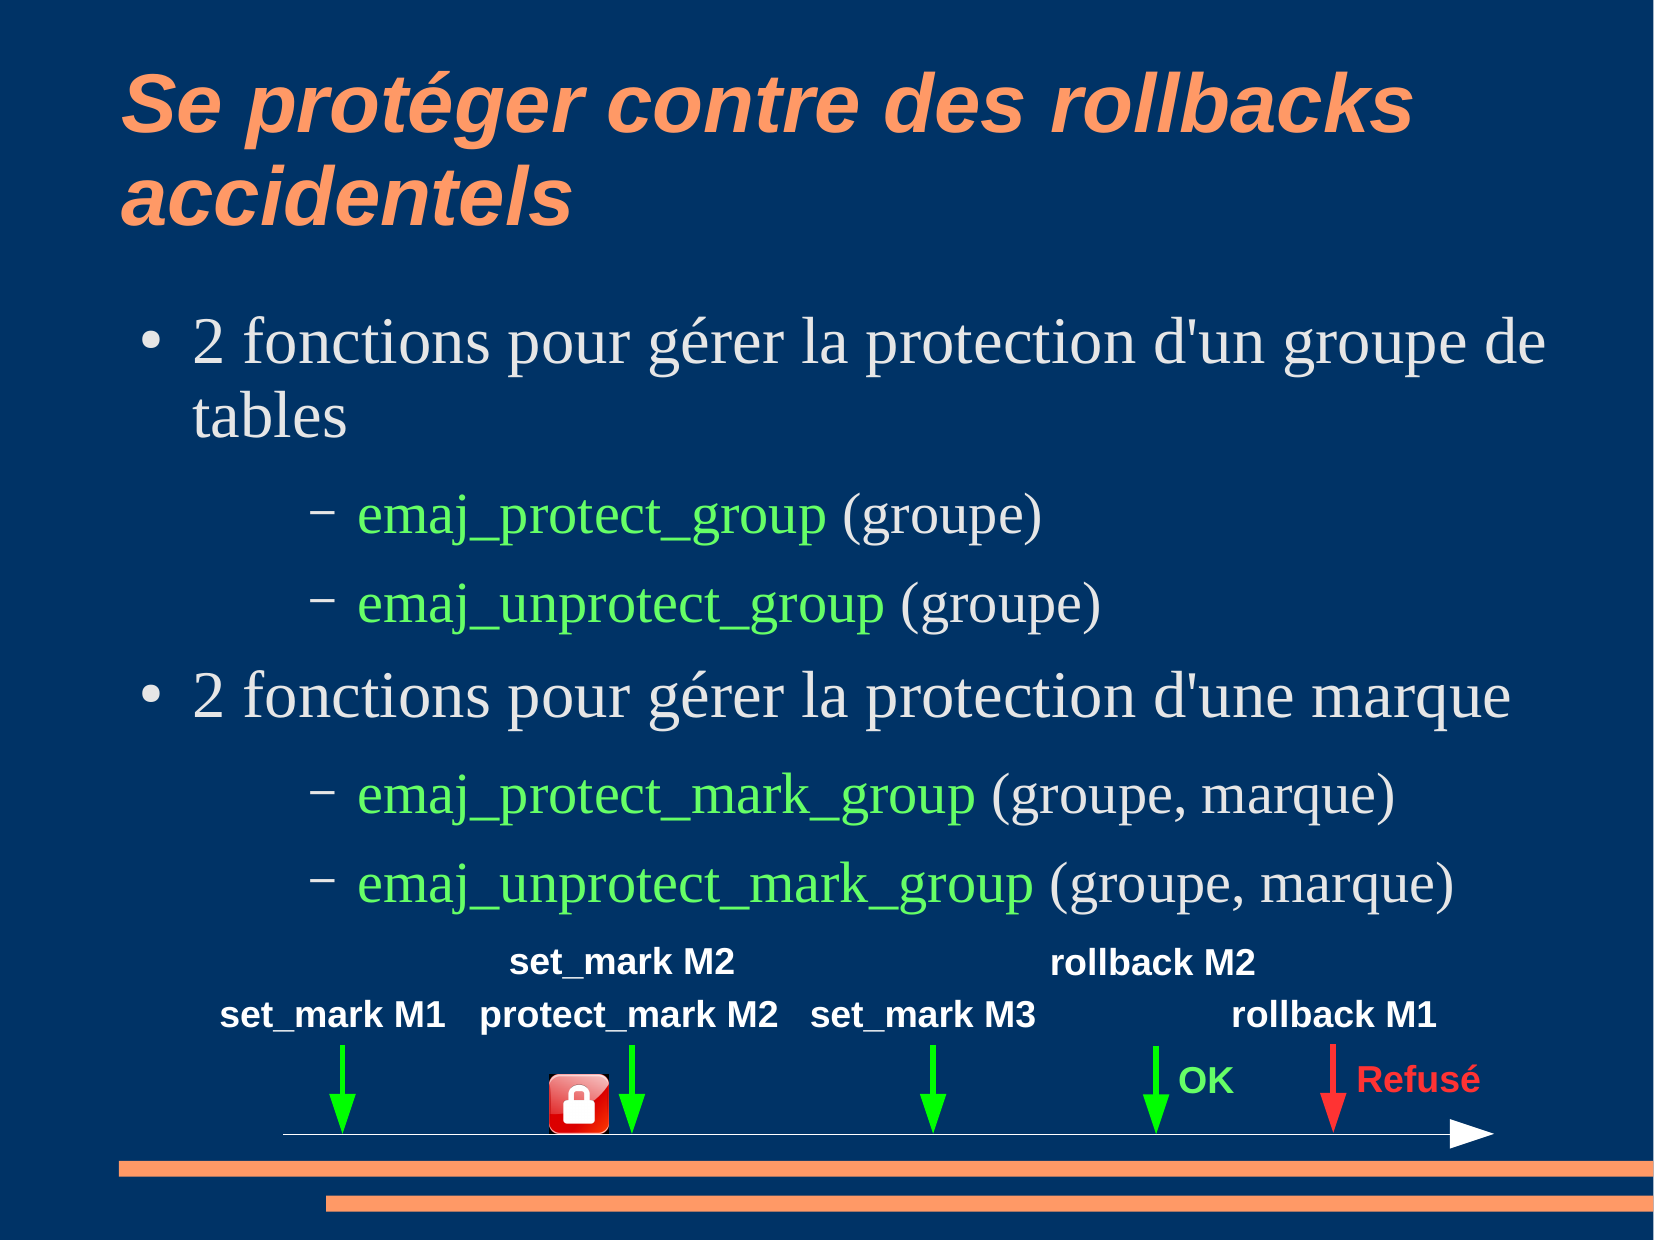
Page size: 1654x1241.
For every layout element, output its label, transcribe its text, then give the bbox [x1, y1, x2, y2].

text_box set_mark M1 [204, 986, 461, 1045]
text_box set_mark M2 [493, 933, 751, 986]
picture [549, 1074, 609, 1134]
text_box Refusé [1331, 1051, 1506, 1111]
text_box protect_mark M2 [464, 986, 794, 1045]
title Se protéger contre des rollbacks accidentels [121, 46, 1534, 254]
list 2 fonctions pour gérer la protection d'un groupe de tables emaj_protect_group (groupe) emaj_unprotect_group (groupe) 2 fonctions pour gérer la protection d'une marque emaj_protect_mark_group (groupe, marque) emaj_unprotect_mark_group (groupe, marque) [121, 304, 1561, 945]
text_box rollback M1 [1216, 986, 1453, 1045]
text_box set_mark M3 [795, 986, 1052, 1045]
text_box rollback M2 [1035, 934, 1282, 993]
text_box OK [1163, 1052, 1250, 1111]
